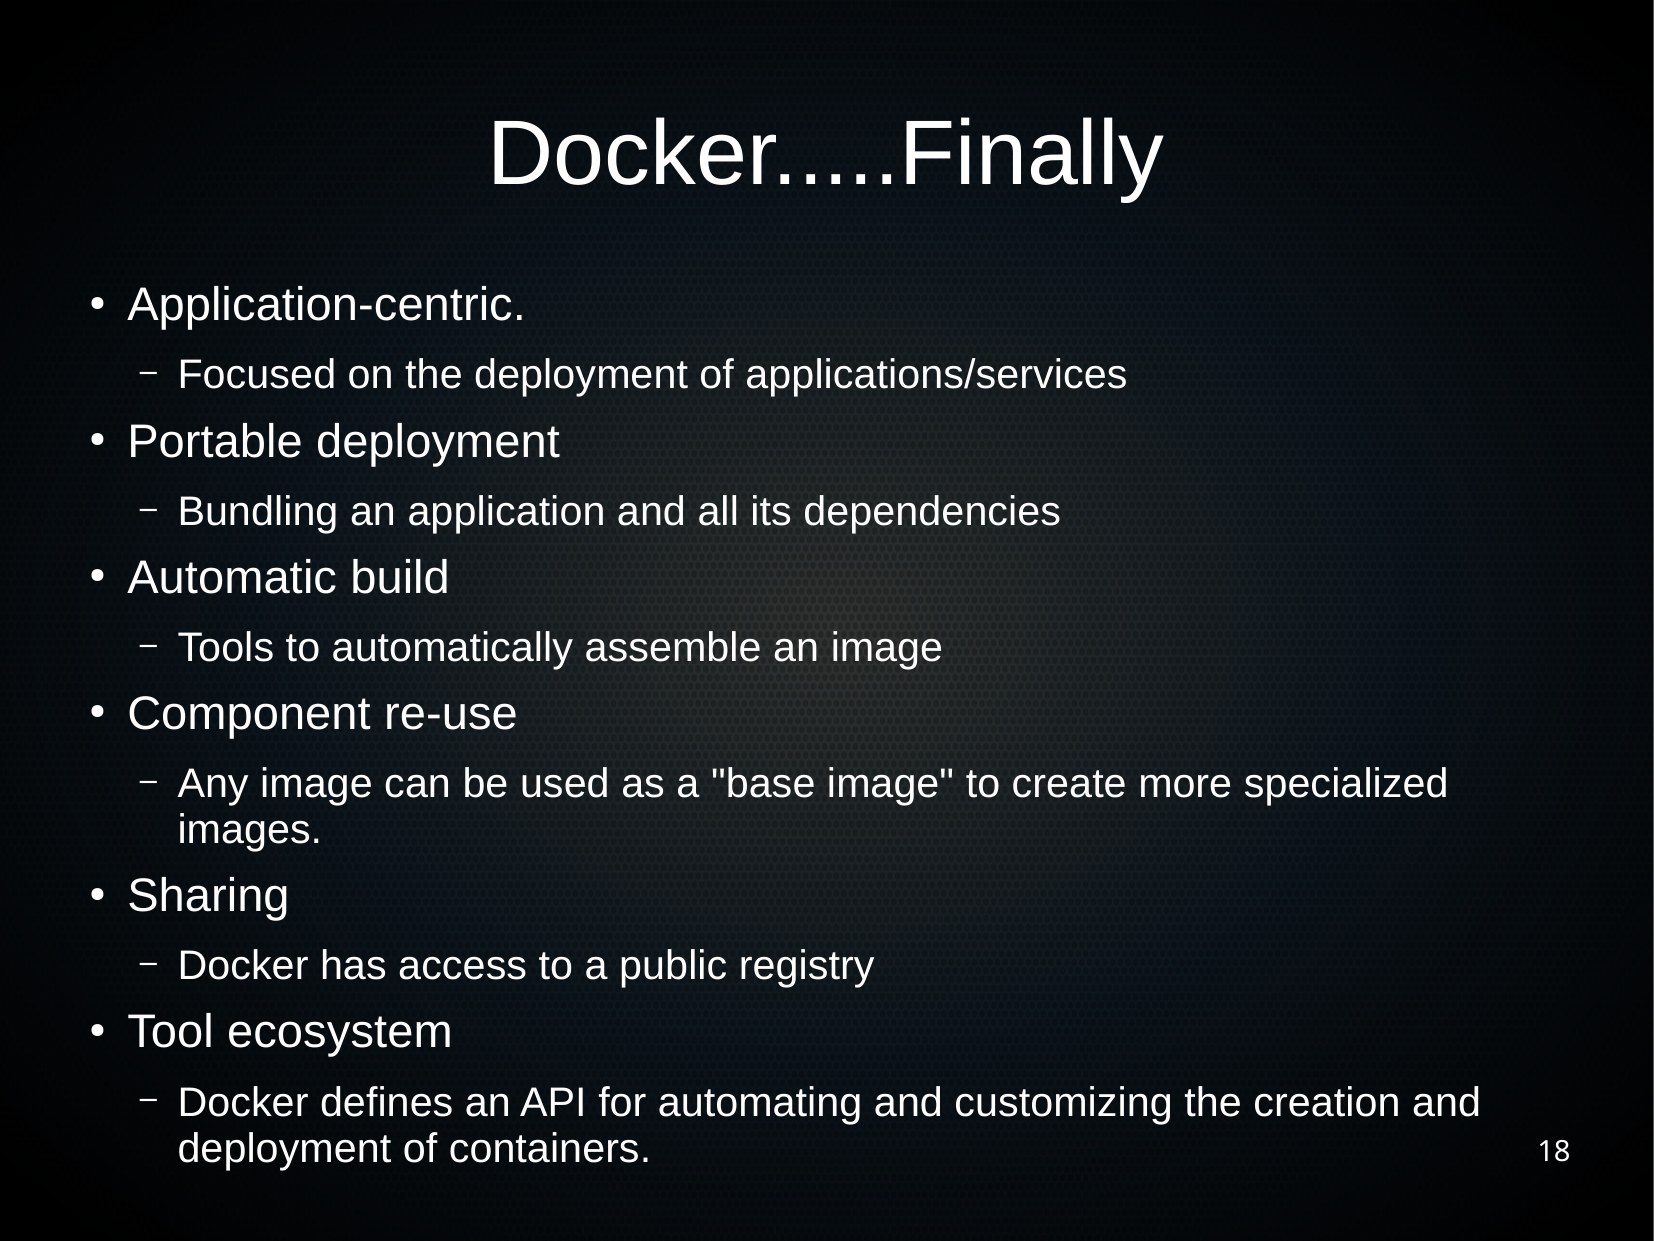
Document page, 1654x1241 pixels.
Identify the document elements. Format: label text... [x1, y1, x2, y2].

title Docker.....Finally [82, 49, 1571, 257]
list Application-centric. Focused on the deployment of applications/services Portable deployment Bundling an application and all its dependencies Automatic build Tools to automatically assemble an image Component re-use Any image can be used as a "base image" to create more specialized images. Sharing Docker has access to a public registry Tool ecosystem Docker defines an API for automating and customizing the creation and deployment of containers. [76, 278, 1532, 1177]
picture [0, 0, 1654, 1241]
